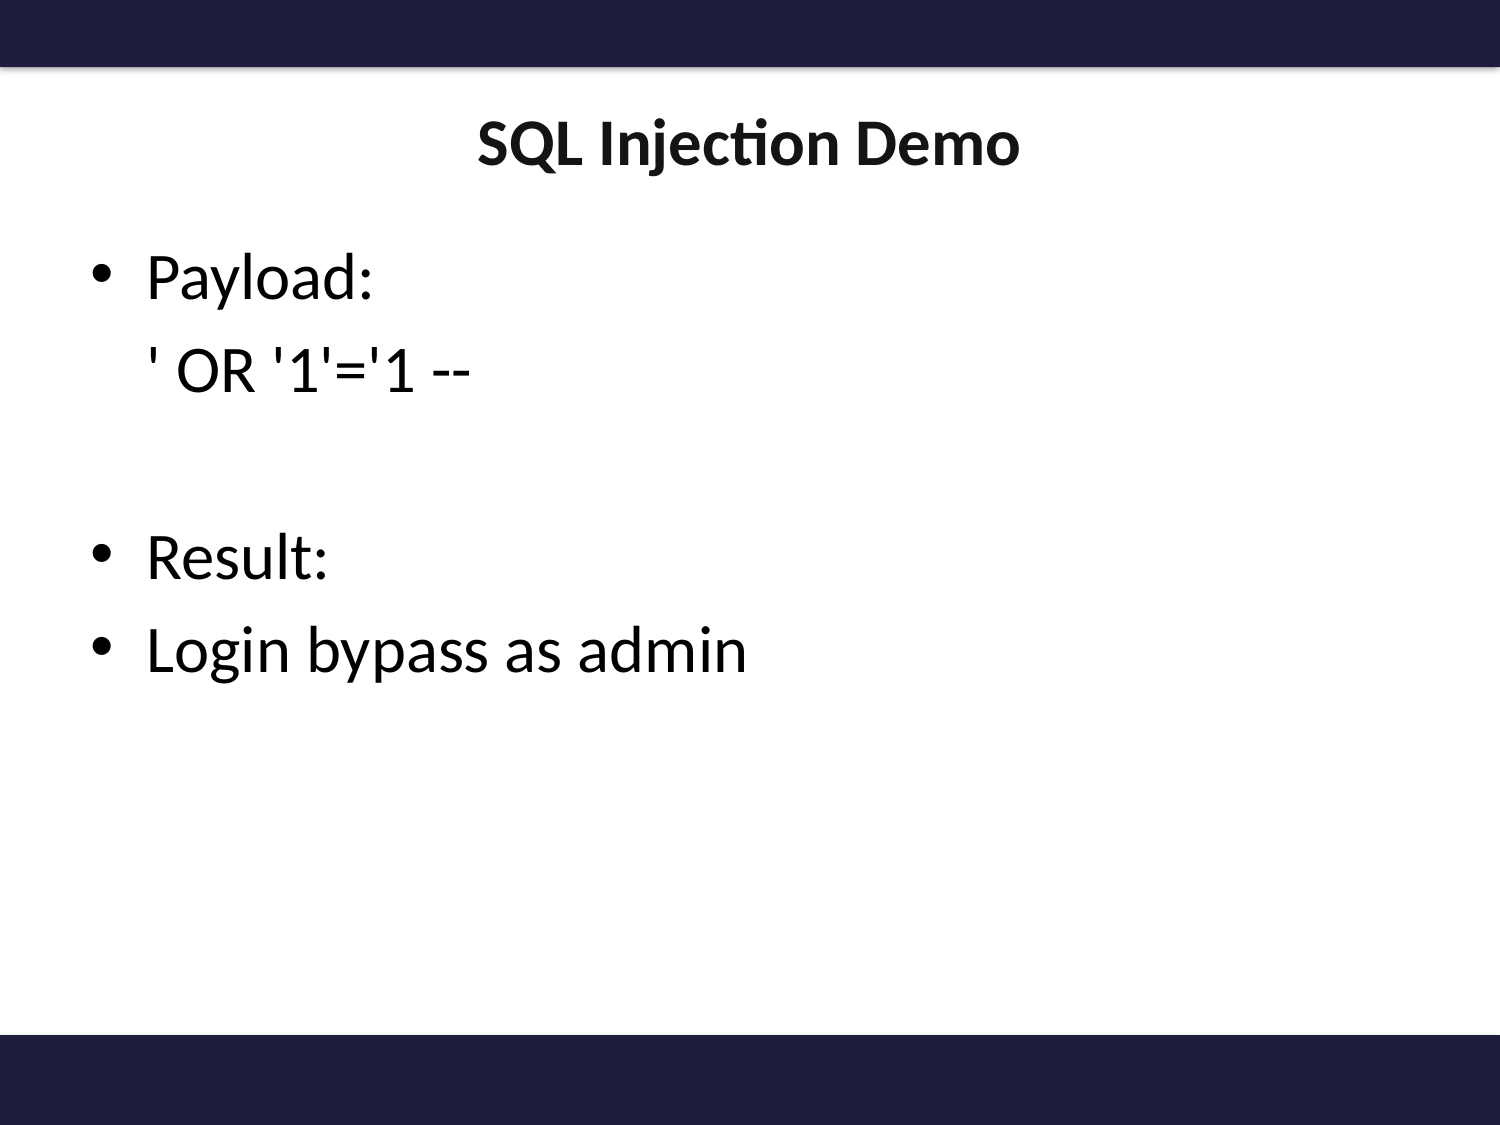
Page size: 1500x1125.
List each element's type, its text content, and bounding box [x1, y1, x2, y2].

text_box [0, 0, 1500, 68]
title SQL Injection Demo [75, 68, 1425, 224]
list Payload: ' OR '1'='1 -- Result: Login bypass as admin [75, 224, 1425, 968]
text_box [0, 1035, 1500, 1125]
